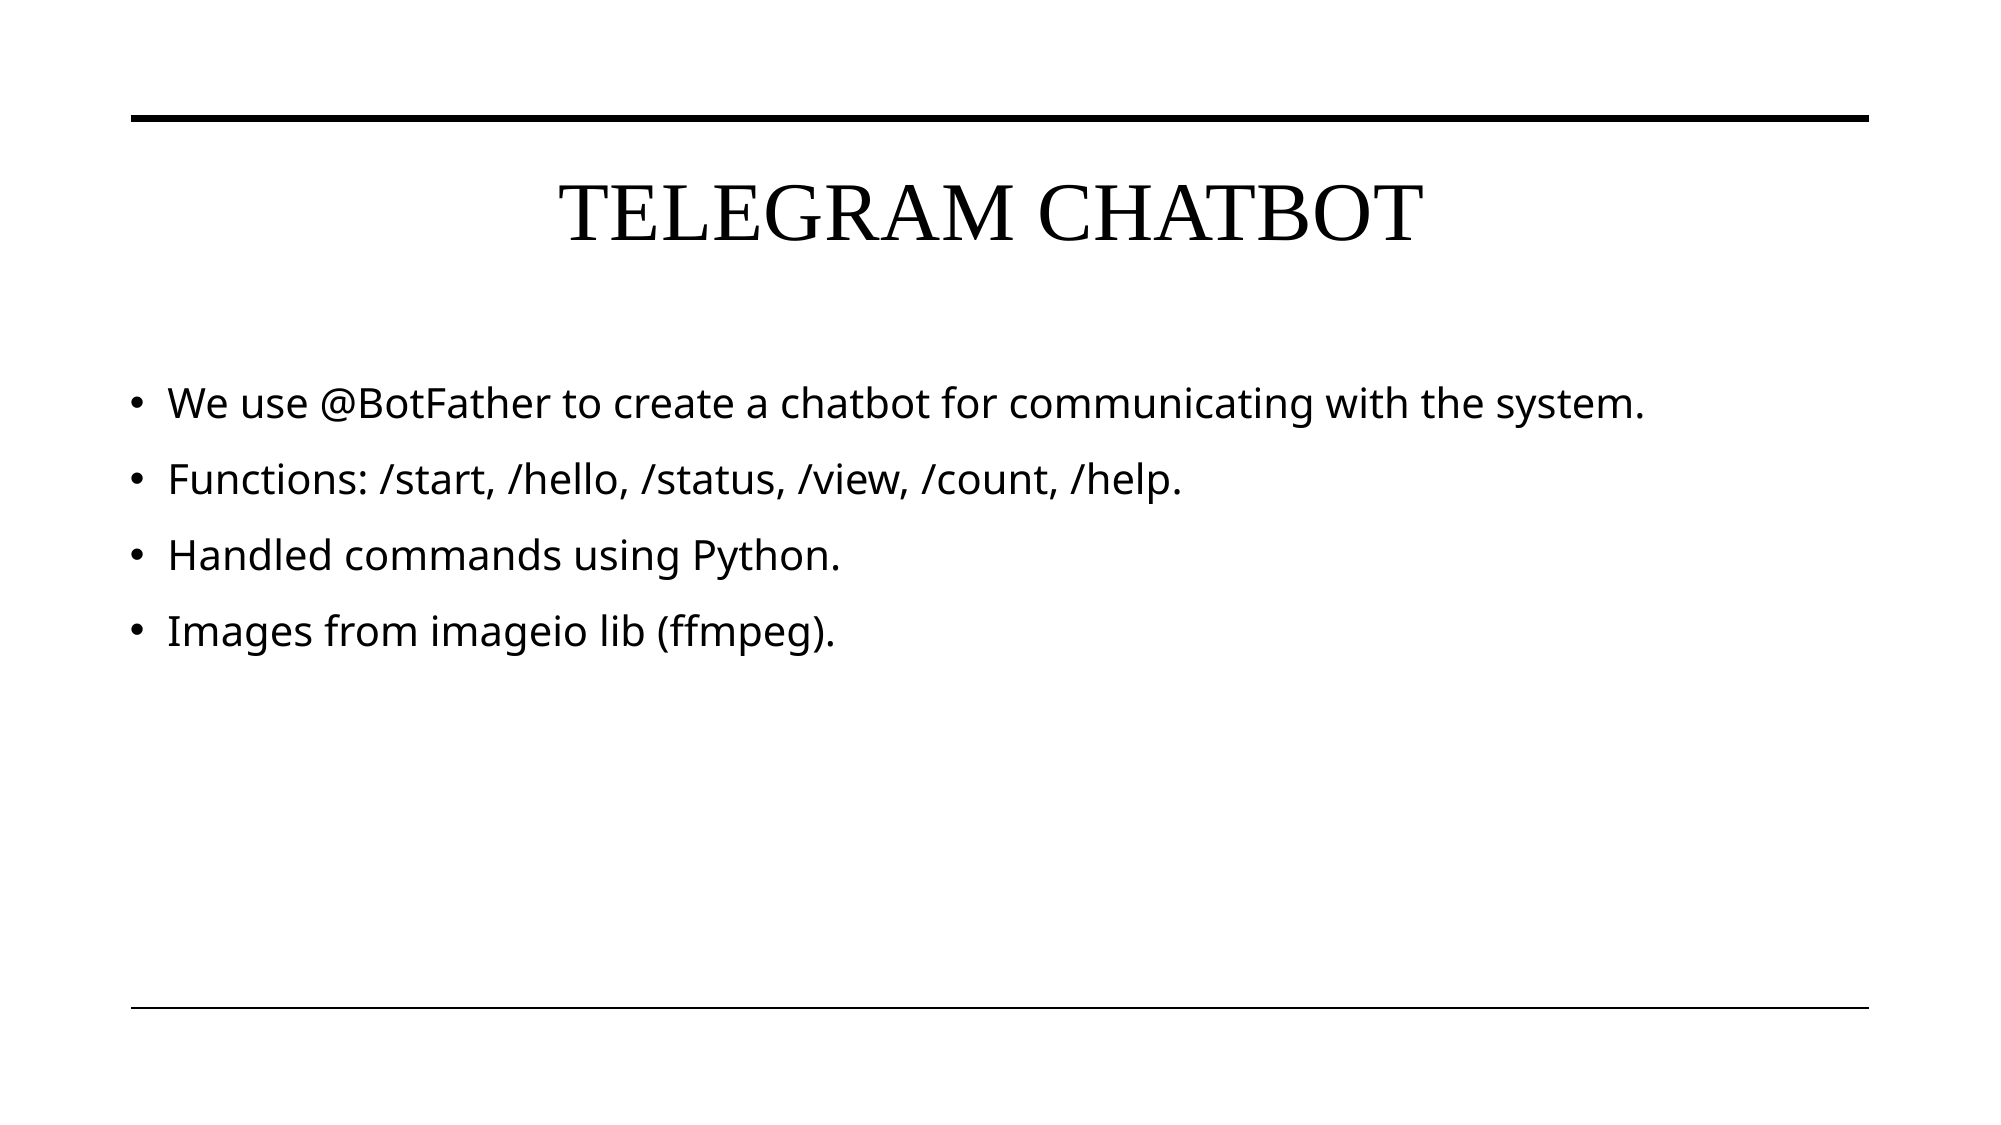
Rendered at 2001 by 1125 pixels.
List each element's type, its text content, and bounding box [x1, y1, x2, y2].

title Telegram chatbot [114, 149, 1869, 364]
list We use @BotFather to create a chatbot for communicating with the system. Functions: /start, /hello, /status, /view, /count, /help. Handled commands using Python. Images from imageio lib (ffmpeg). [114, 364, 1869, 979]
